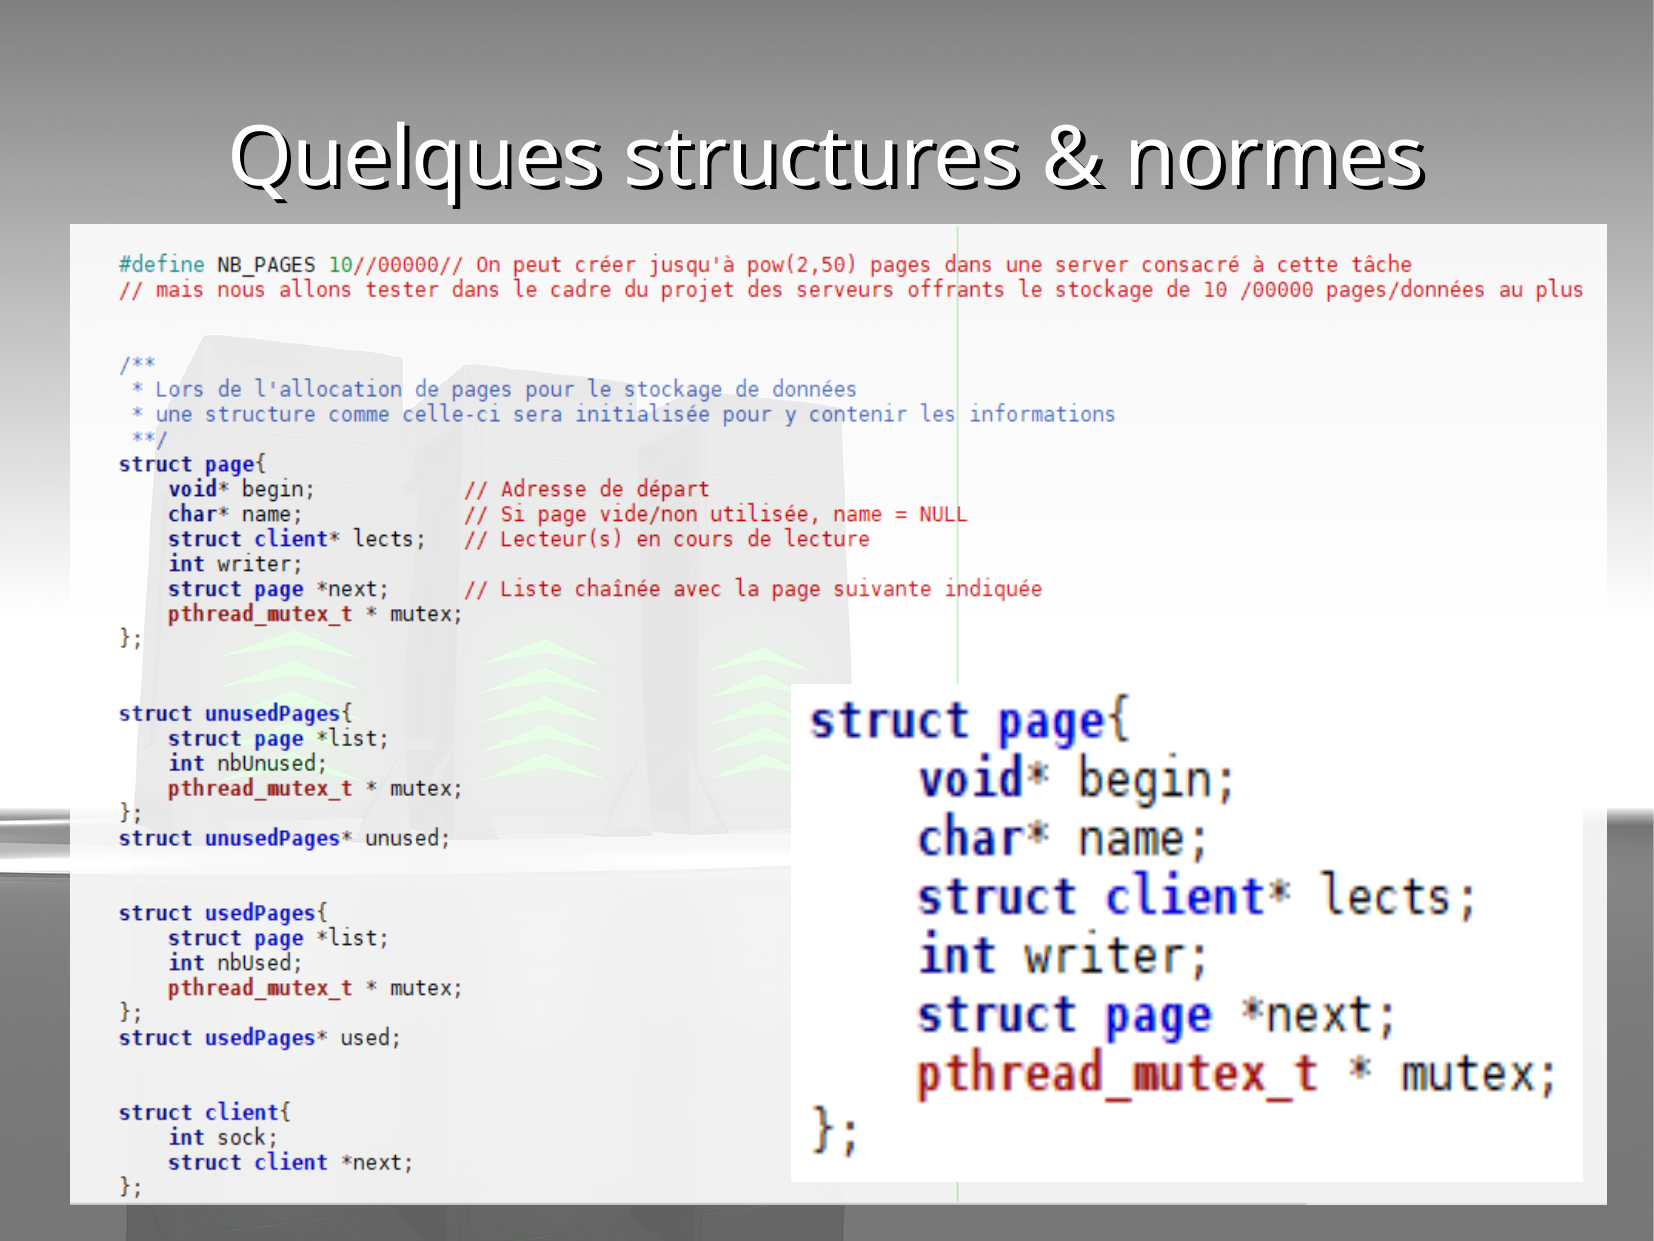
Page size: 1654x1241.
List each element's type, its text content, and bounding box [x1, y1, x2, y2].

title Quelques structures & normes [82, 49, 1571, 224]
picture [0, 0, 1654, 1241]
